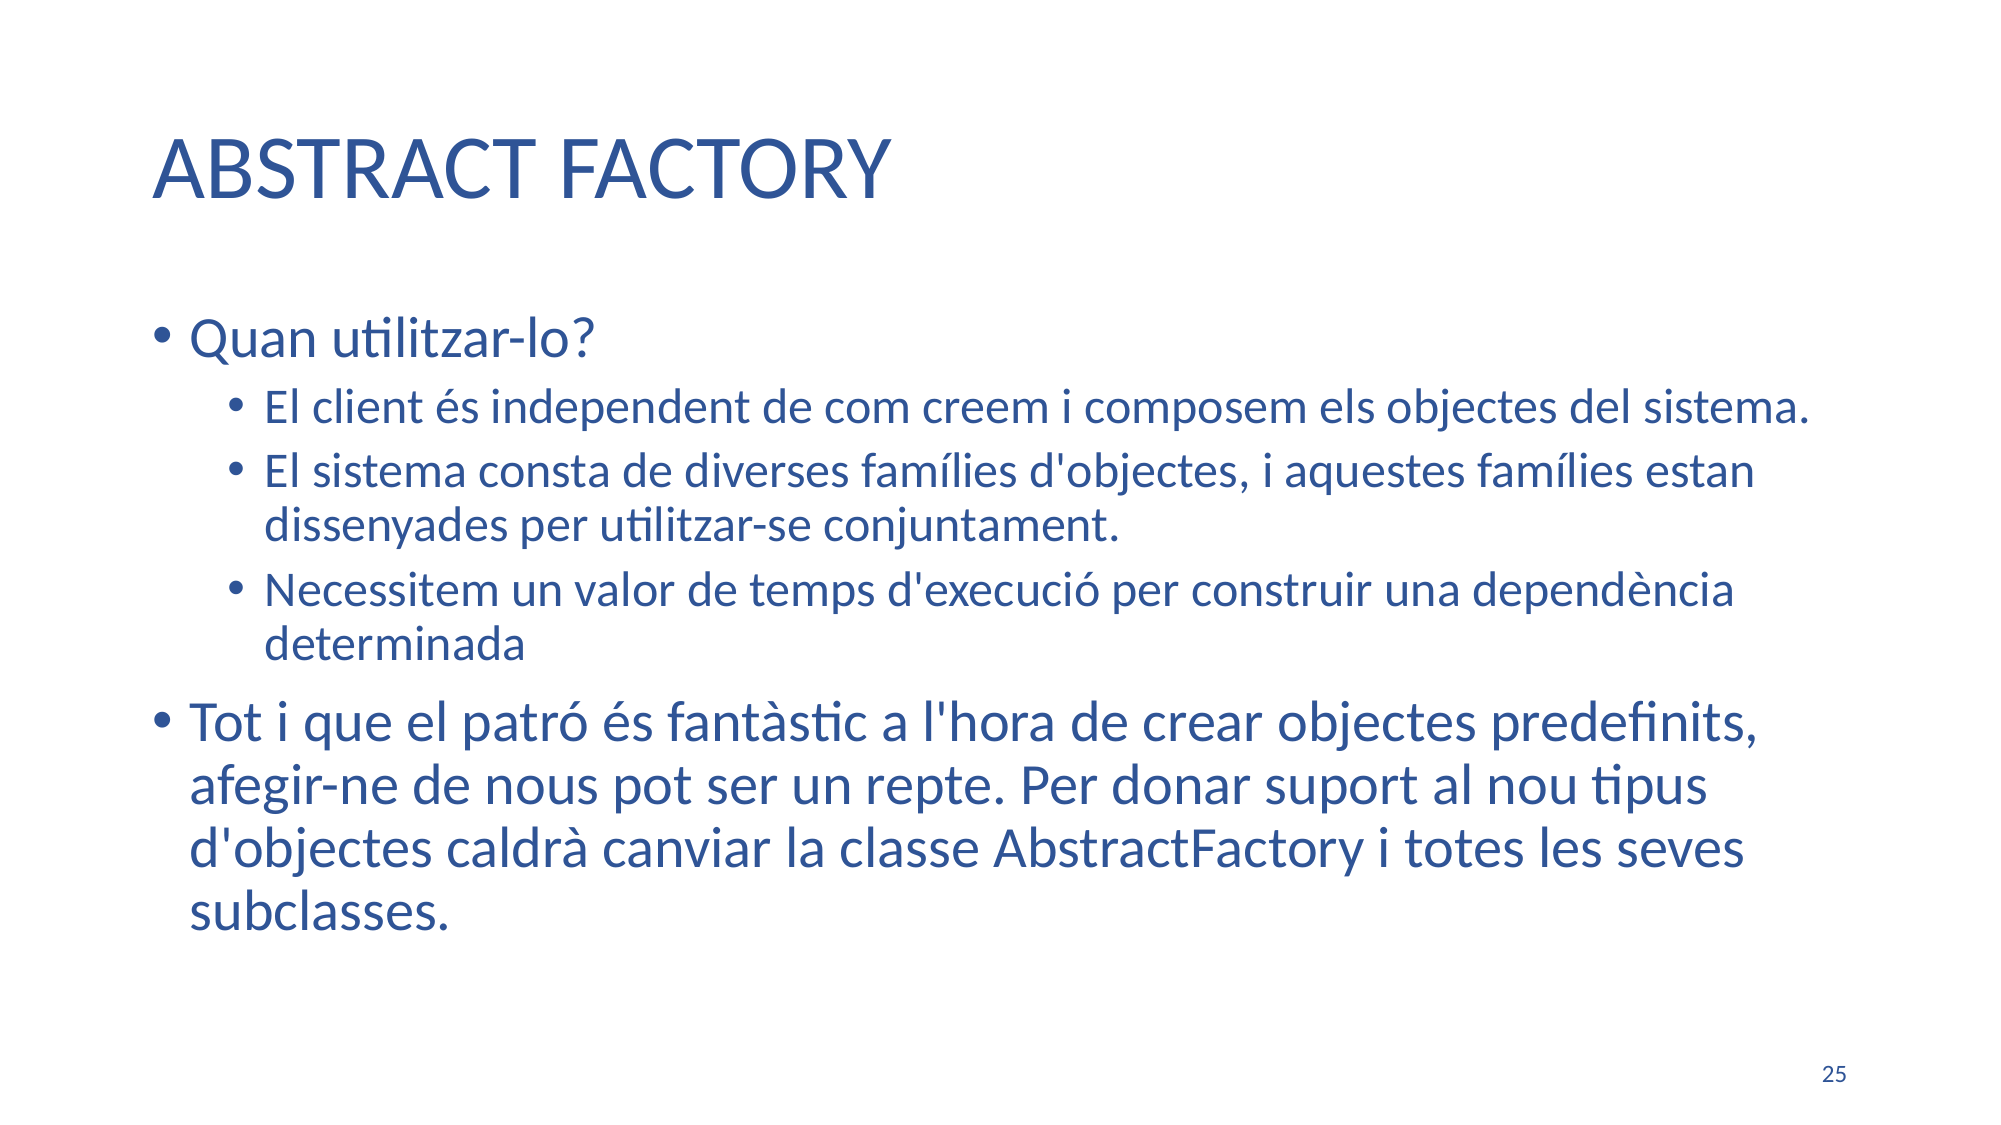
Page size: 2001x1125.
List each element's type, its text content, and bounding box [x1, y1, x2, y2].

title ABSTRACT FACTORY [137, 59, 1863, 278]
slide_number <number> [1412, 1042, 1863, 1103]
list Quan utilitzar-lo? El client és independent de com creem i composem els objectes del sistema. El sistema consta de diverses famílies d'objectes, i aquestes famílies estan dissenyades per utilitzar-se conjuntament. Necessitem un valor de temps d'execució per construir una dependència determinada Tot i que el patró és fantàstic a l'hora de crear objectes predefinits, afegir-ne de nous pot ser un repte. Per donar suport al nou tipus d'objectes caldrà canviar la classe AbstractFactory i totes les seves subclasses. [137, 299, 1863, 1014]
